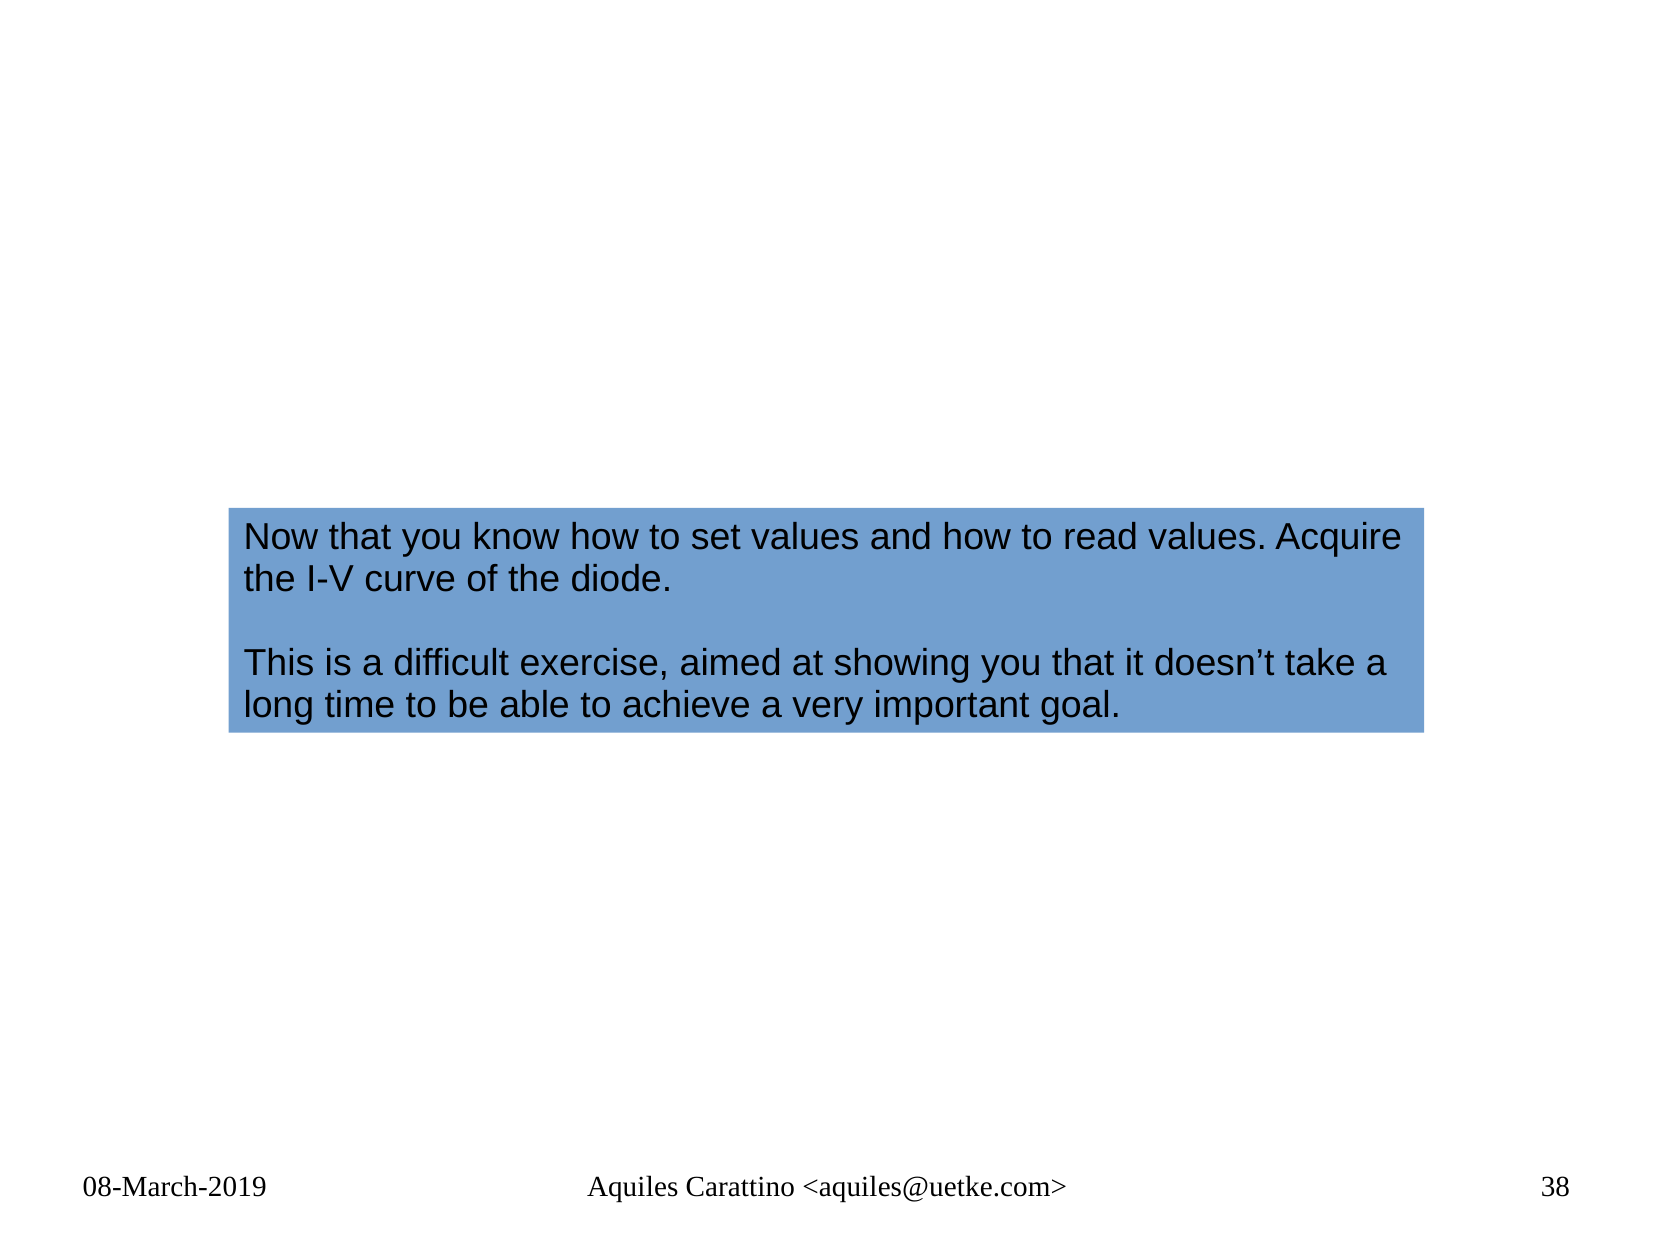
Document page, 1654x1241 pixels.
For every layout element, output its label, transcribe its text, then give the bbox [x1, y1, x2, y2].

text_box Now that you know how to set values and how to read values. Acquire the I-V curve of the diode. This is a difficult exercise, aimed at showing you that it doesn’t take a long time to be able to achieve a very important goal. [228, 507, 1425, 733]
